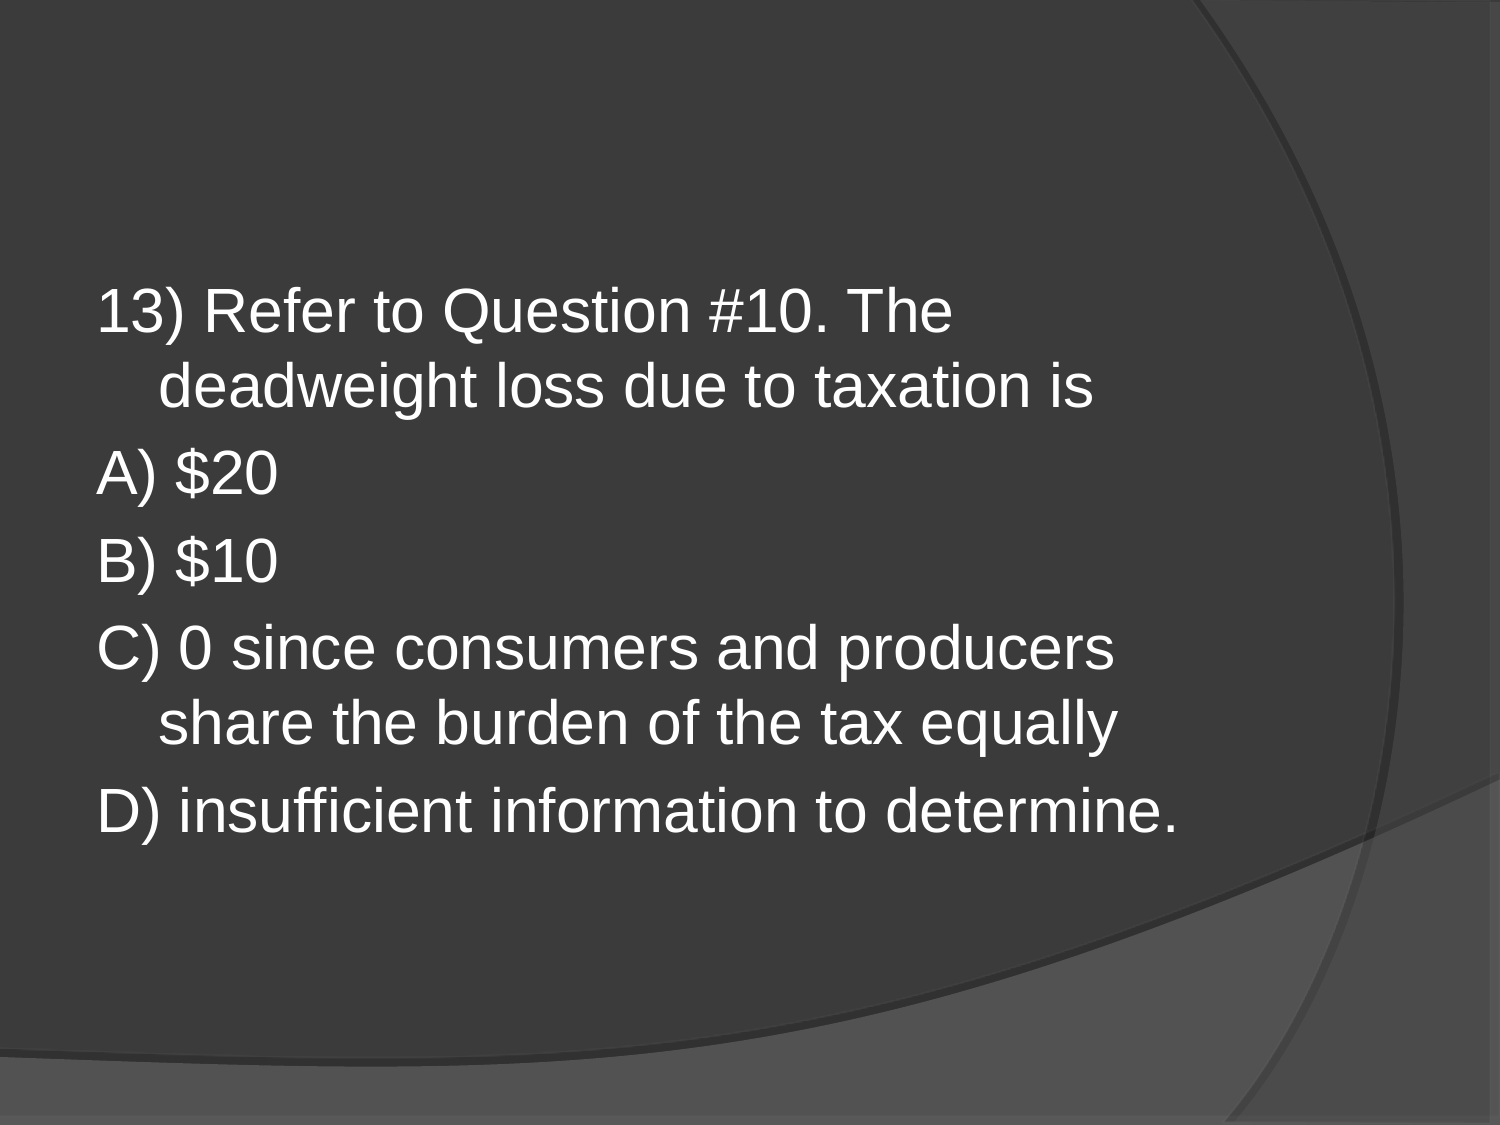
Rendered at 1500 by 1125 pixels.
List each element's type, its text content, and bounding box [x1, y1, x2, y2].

list 13) Refer to Question #10. The deadweight loss due to taxation is A) $20 B) $10 C) 0 since consumers and producers share the burden of the tax equally D) insufficient information to determine. [75, 262, 1300, 1005]
